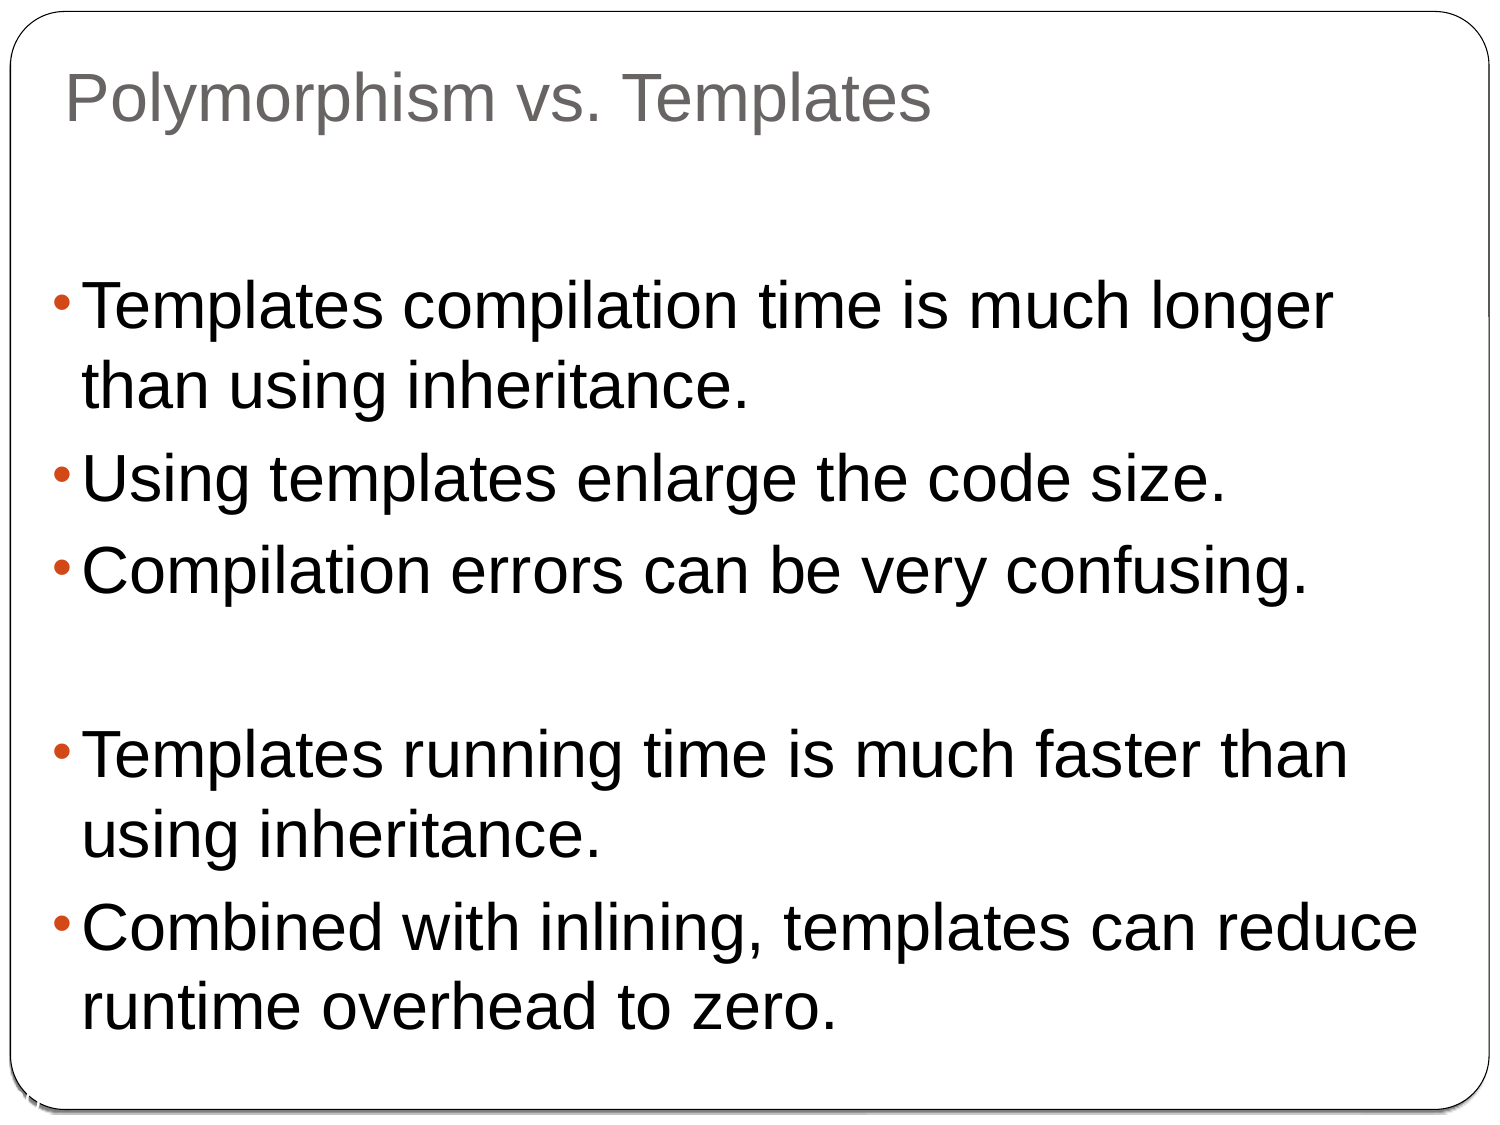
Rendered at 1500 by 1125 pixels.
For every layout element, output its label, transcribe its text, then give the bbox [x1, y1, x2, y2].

title Polymorphism vs. Templates [50, 45, 1450, 150]
list Templates compilation time is much longer than using inheritance. Using templates enlarge the code size. Compilation errors can be very confusing. Templates running time is much faster than using inheritance. Combined with inlining, templates can reduce runtime overhead to zero. [37, 162, 1463, 1088]
slide_number <number> [0, 1074, 50, 1125]
